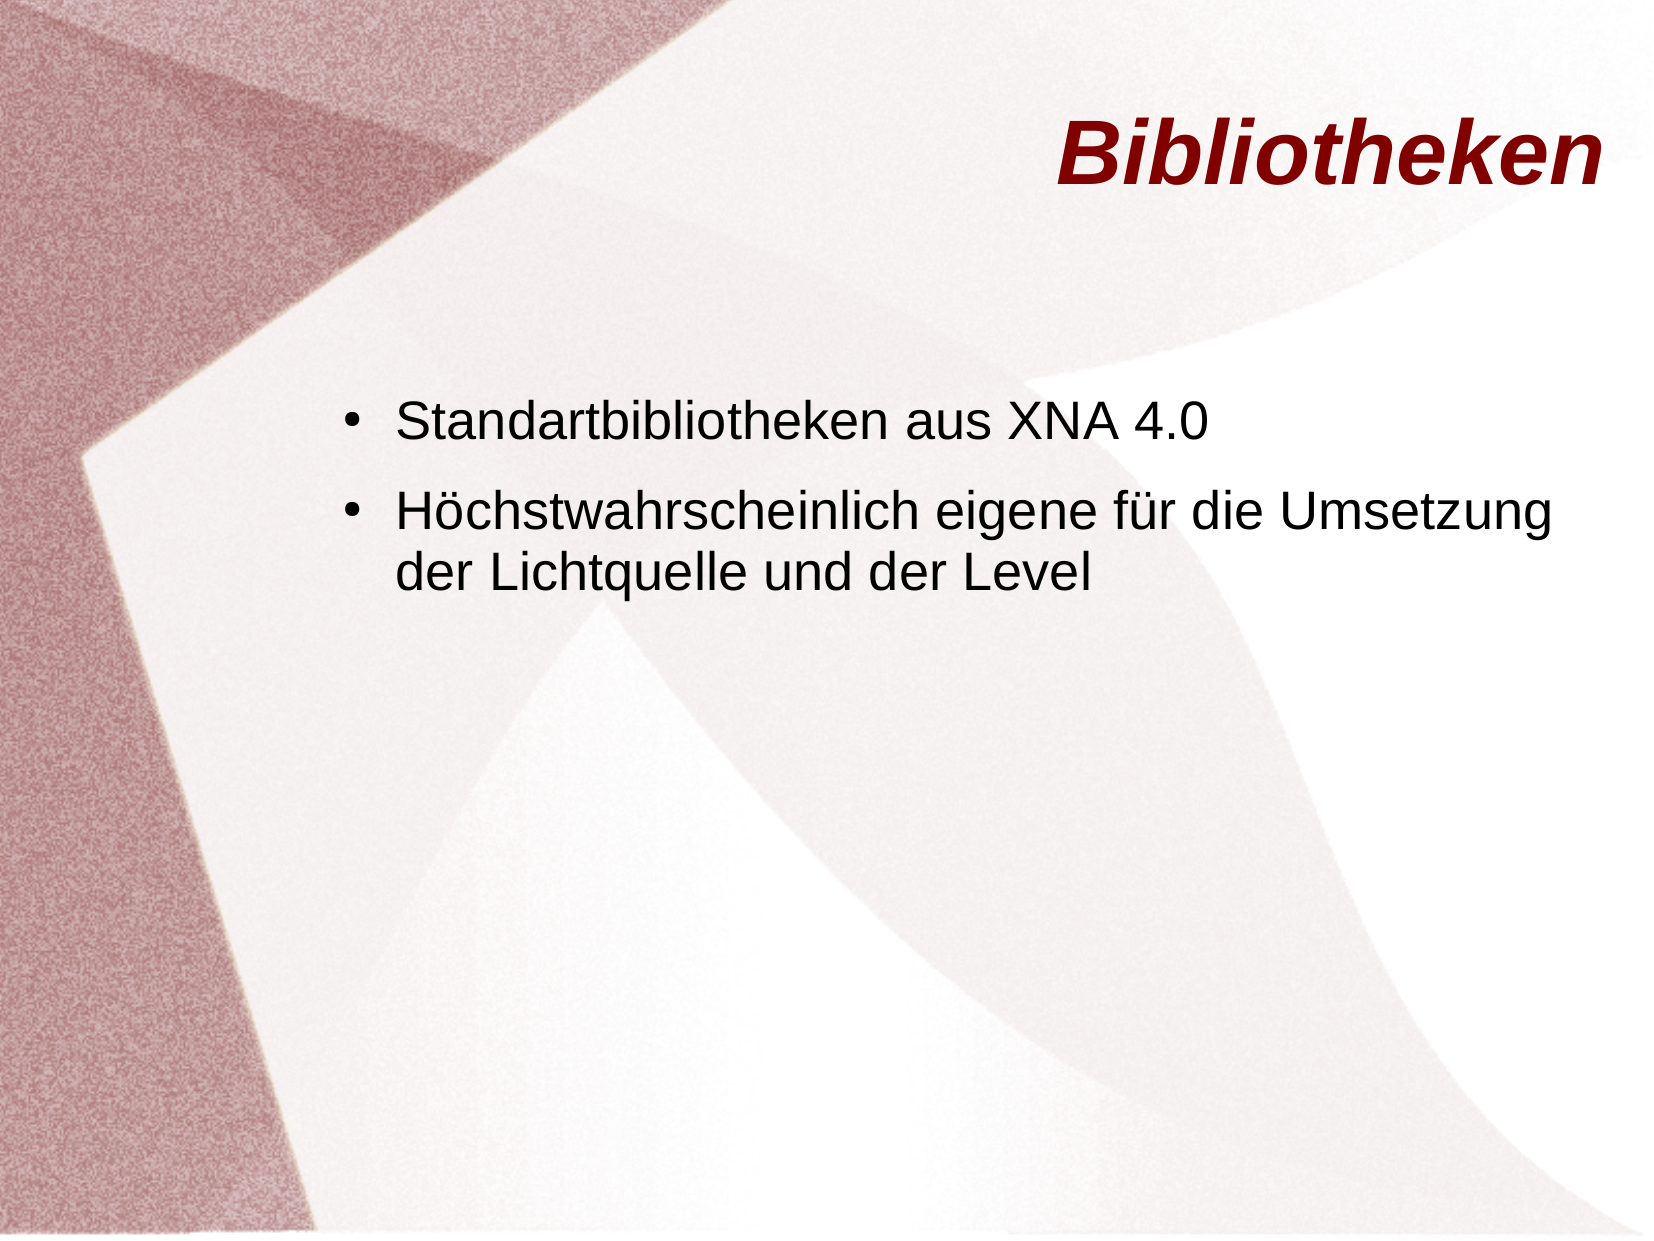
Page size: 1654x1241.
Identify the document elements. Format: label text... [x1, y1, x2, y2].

title Bibliotheken [596, 49, 1607, 257]
list Standartbibliotheken aus XNA 4.0 Höchstwahrscheinlich eigene für die Umsetzung der Lichtquelle und der Level [324, 390, 1601, 1016]
picture [0, 0, 1654, 1241]
